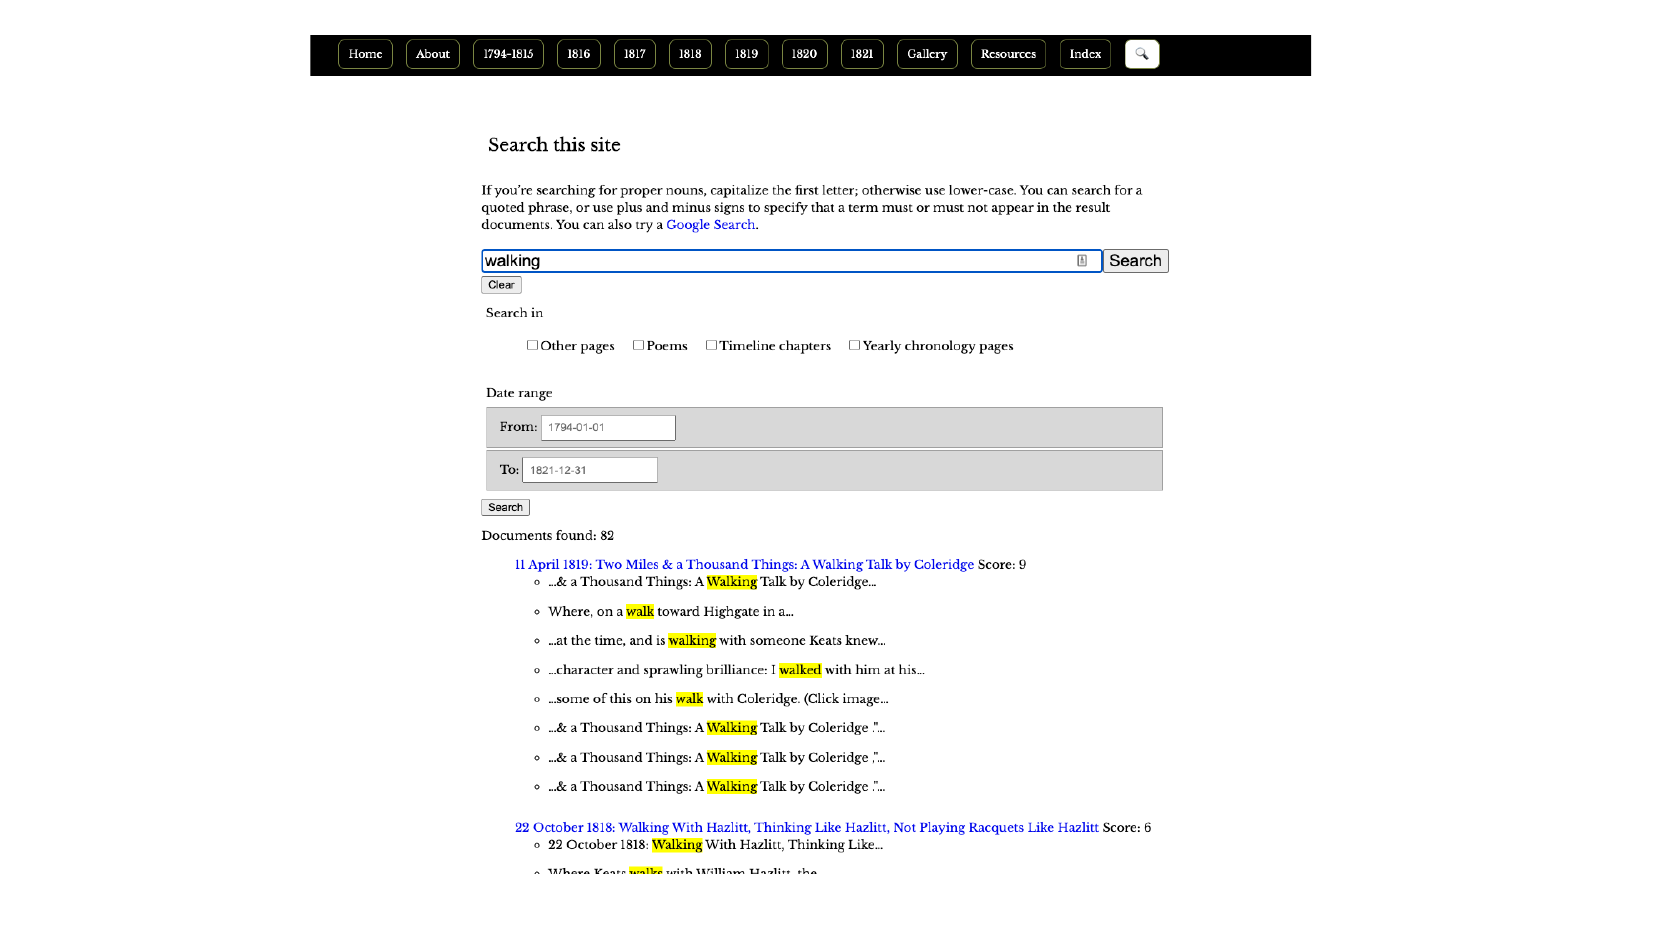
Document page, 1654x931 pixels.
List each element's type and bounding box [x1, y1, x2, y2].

picture [310, 35, 1312, 874]
